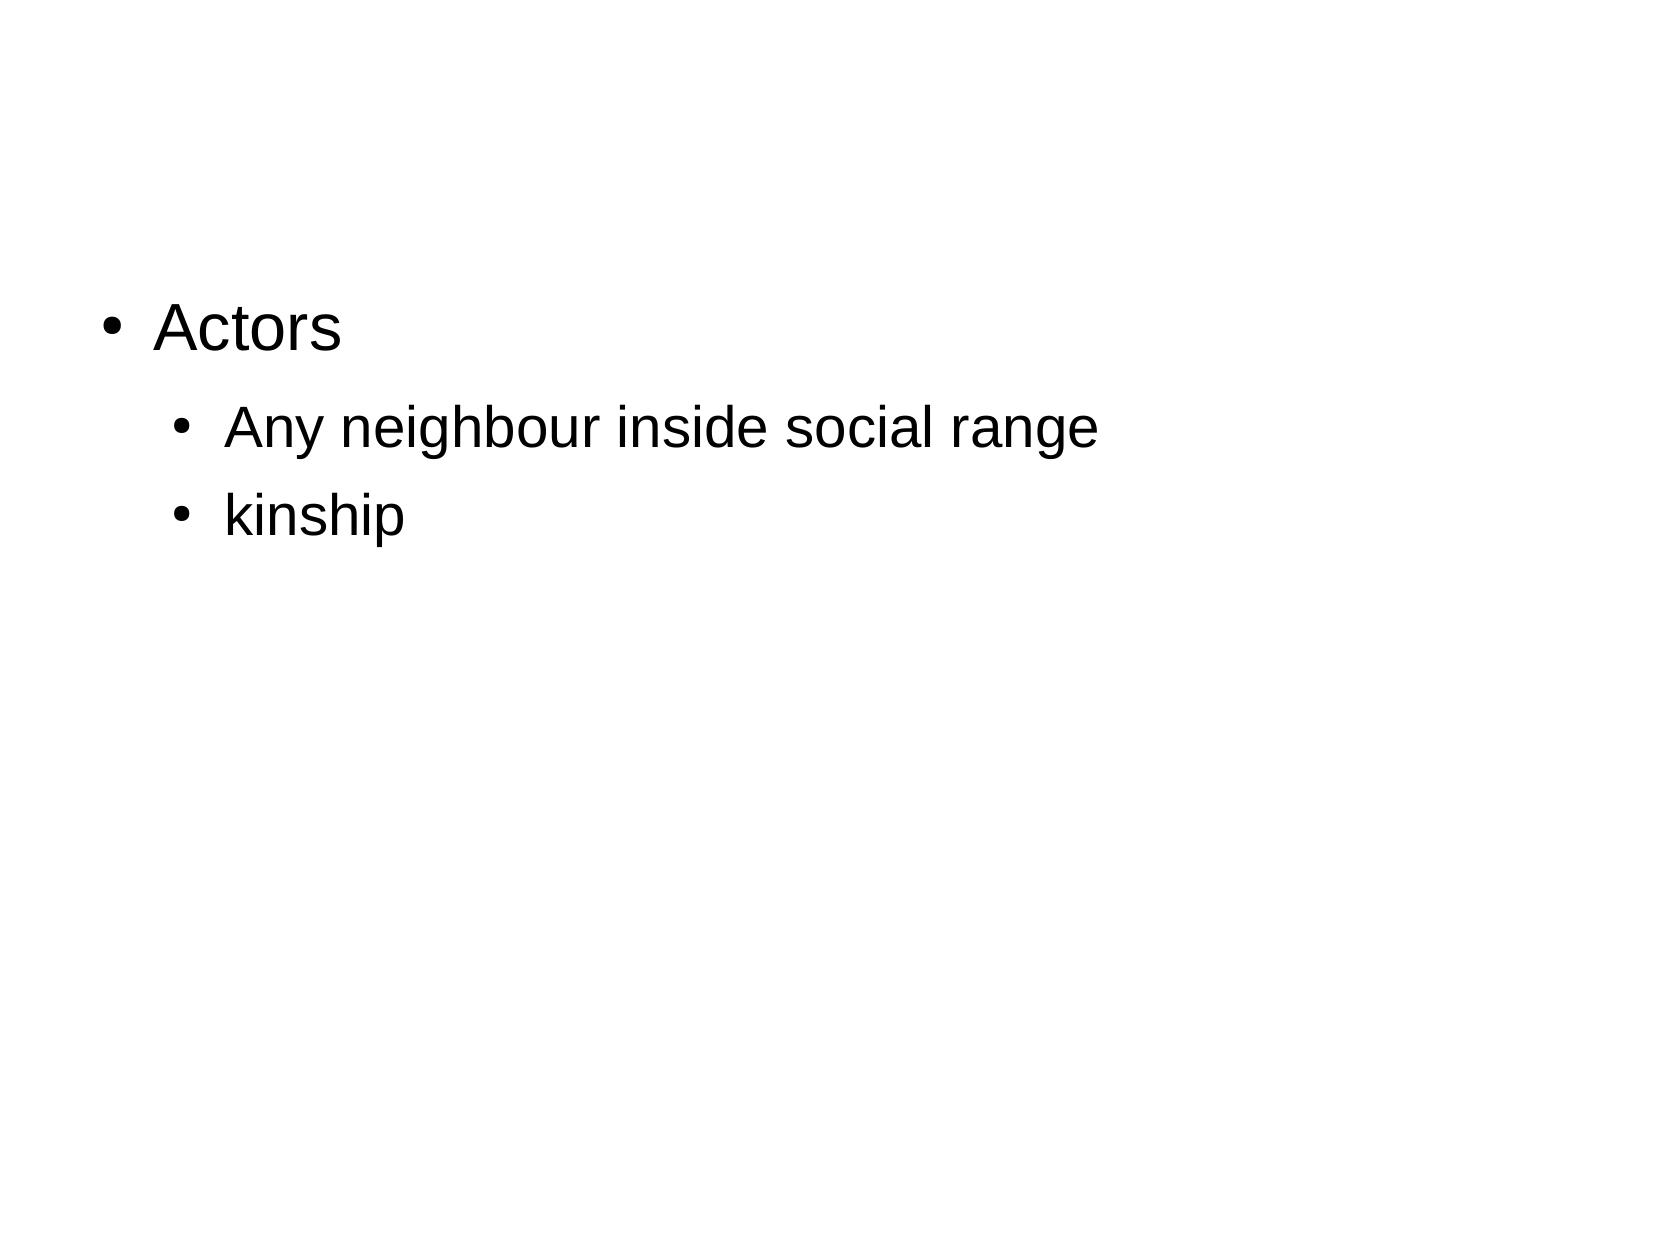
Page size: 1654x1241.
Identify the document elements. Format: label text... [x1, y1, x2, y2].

list Actors Any neighbour inside social range kinship [82, 290, 1571, 1109]
